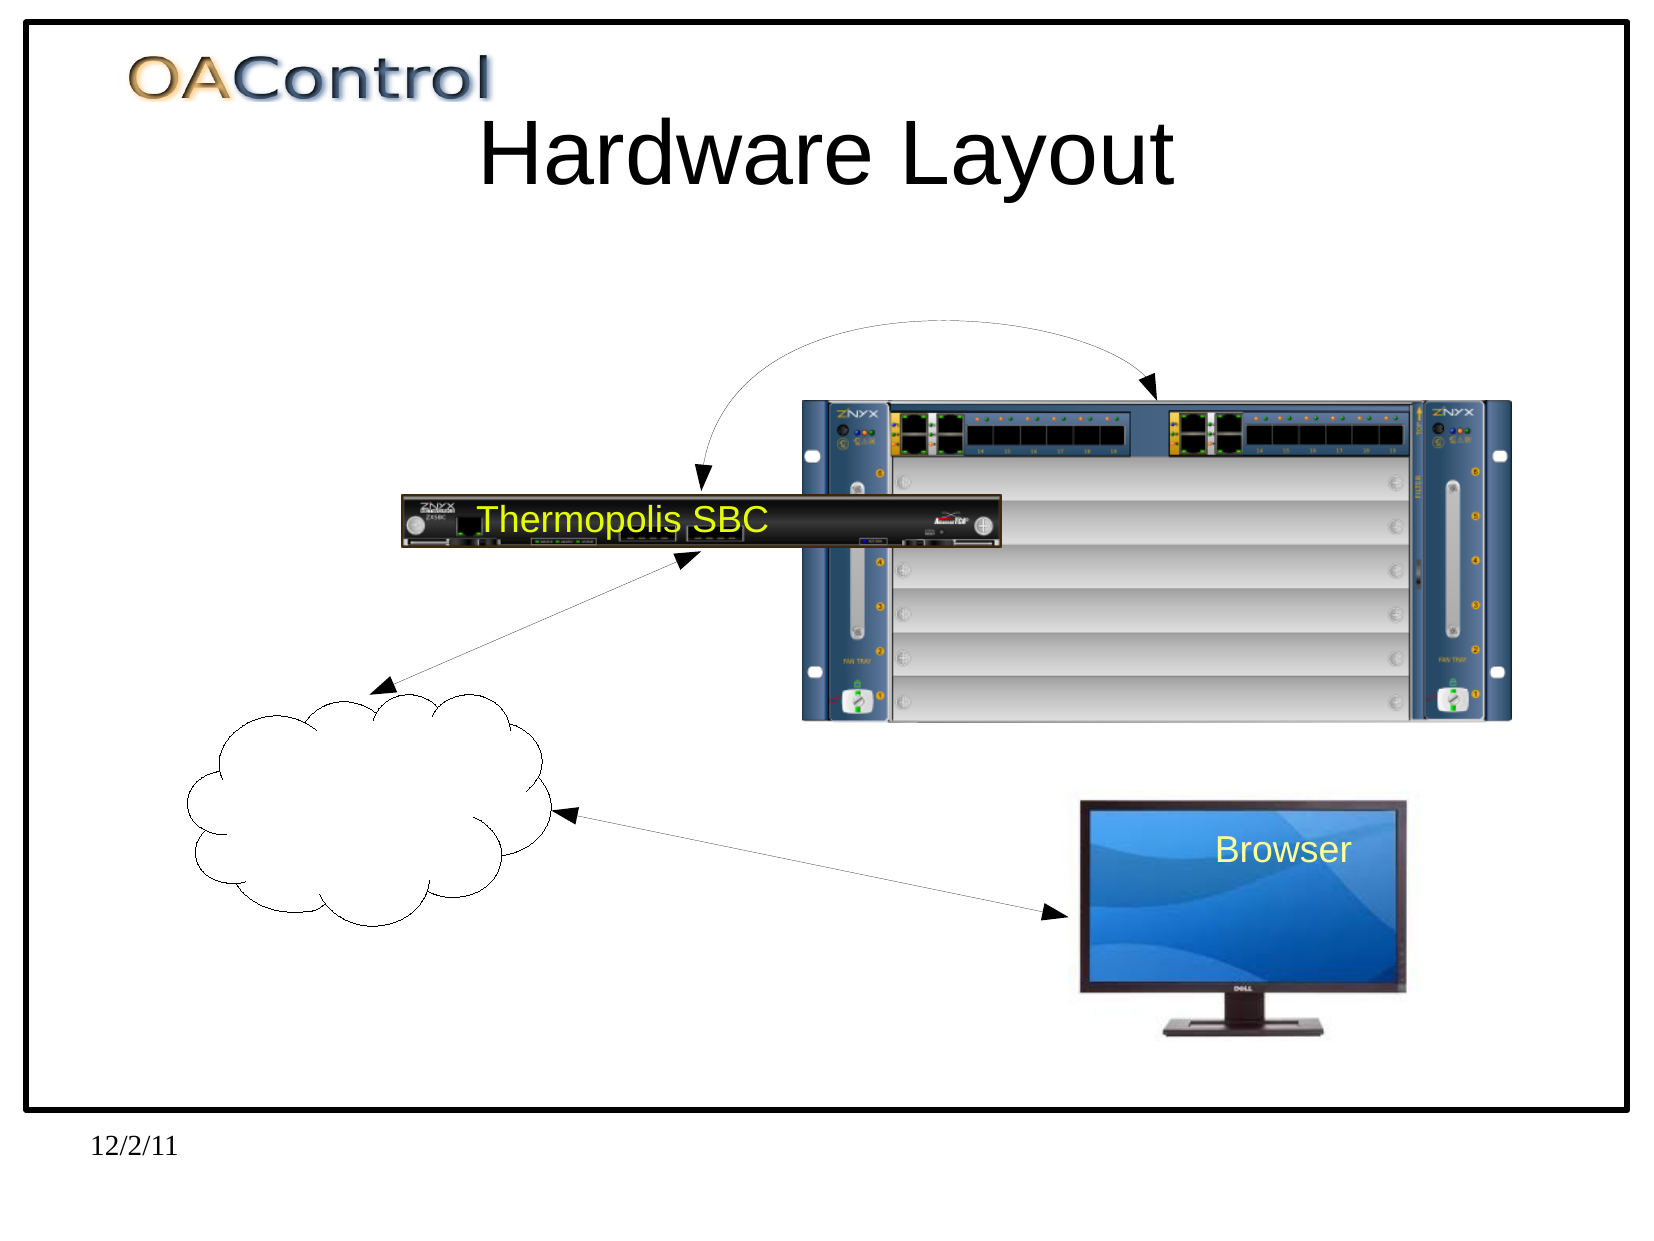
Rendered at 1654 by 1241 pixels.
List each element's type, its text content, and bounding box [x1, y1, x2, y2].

text_box Thermopolis SBC [461, 491, 785, 552]
picture [1068, 741, 1421, 1093]
text_box Browser [1199, 820, 1377, 878]
title Hardware Layout [82, 49, 1571, 257]
picture [785, 400, 1512, 723]
picture [401, 494, 461, 548]
